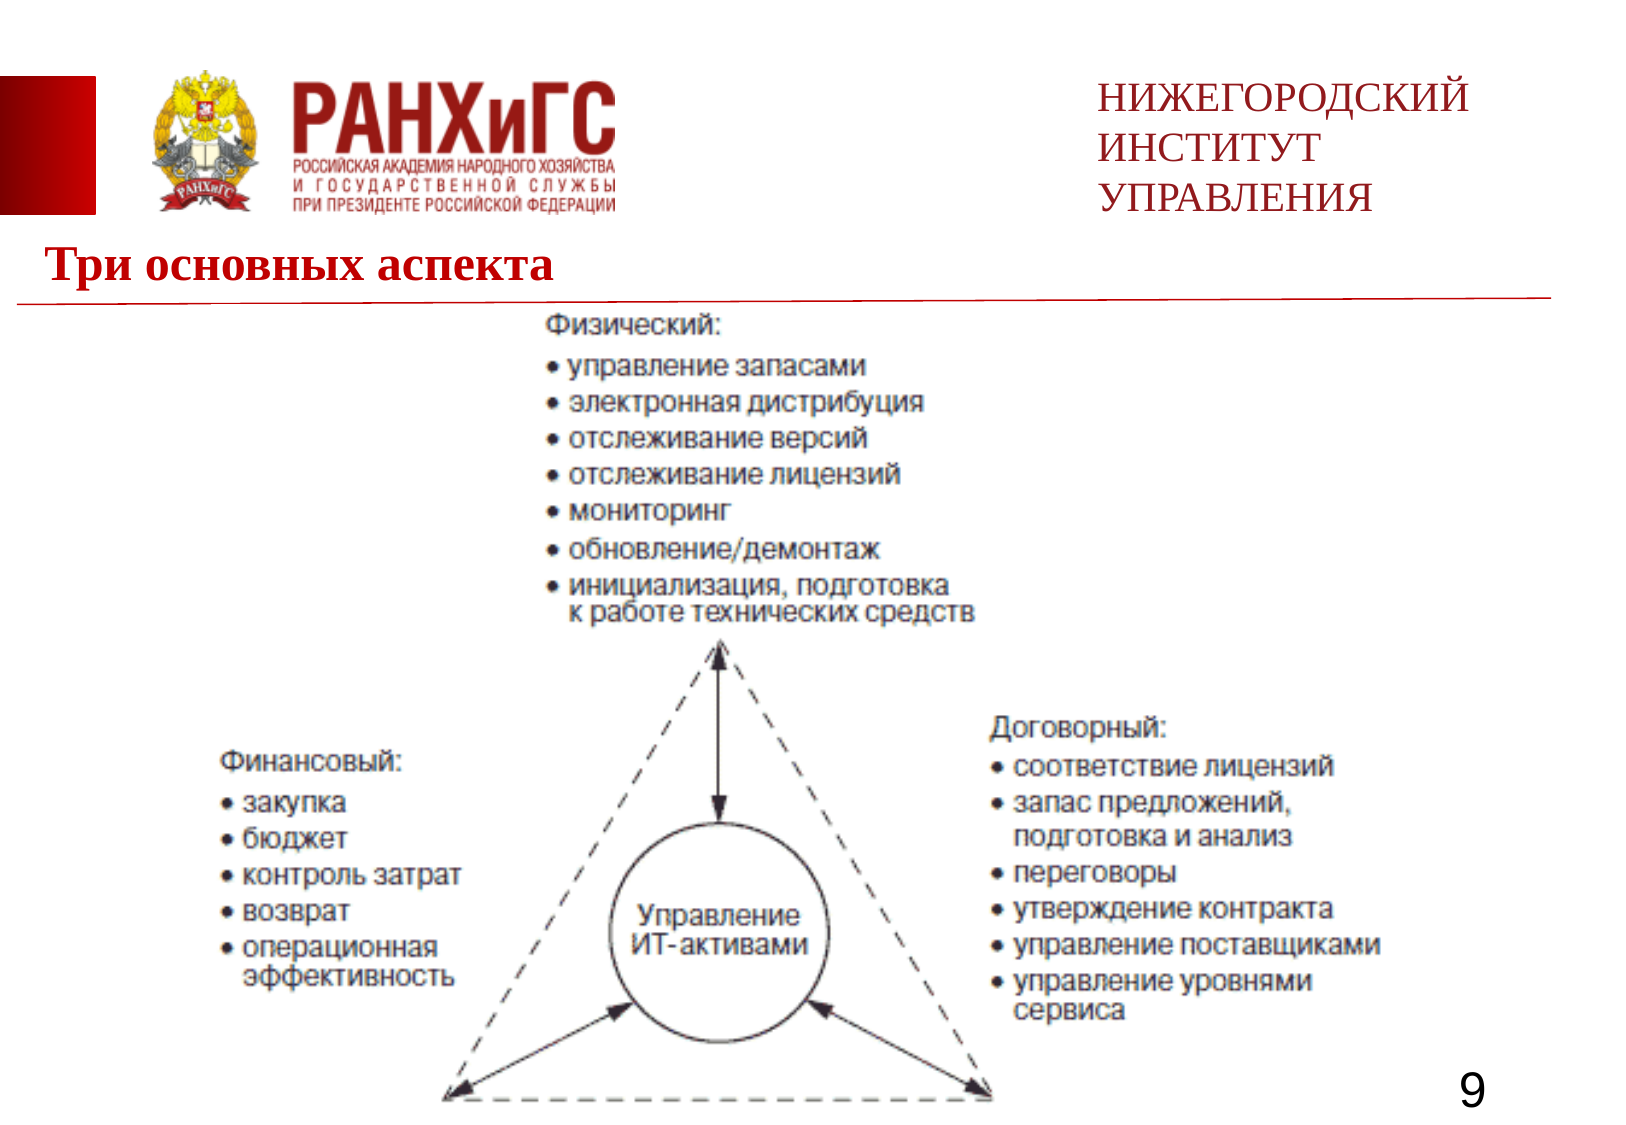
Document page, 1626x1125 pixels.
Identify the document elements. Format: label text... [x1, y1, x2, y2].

text_box Три основных аспекта [29, 222, 569, 299]
picture [211, 304, 1388, 1112]
picture [152, 70, 615, 215]
text_box [0, 76, 96, 215]
text_box <номер> [1456, 1050, 1626, 1125]
text_box НИЖЕГОРОДСКИЙ ИНСТИТУТ УПРАВЛЕНИЯ [1082, 62, 1485, 228]
